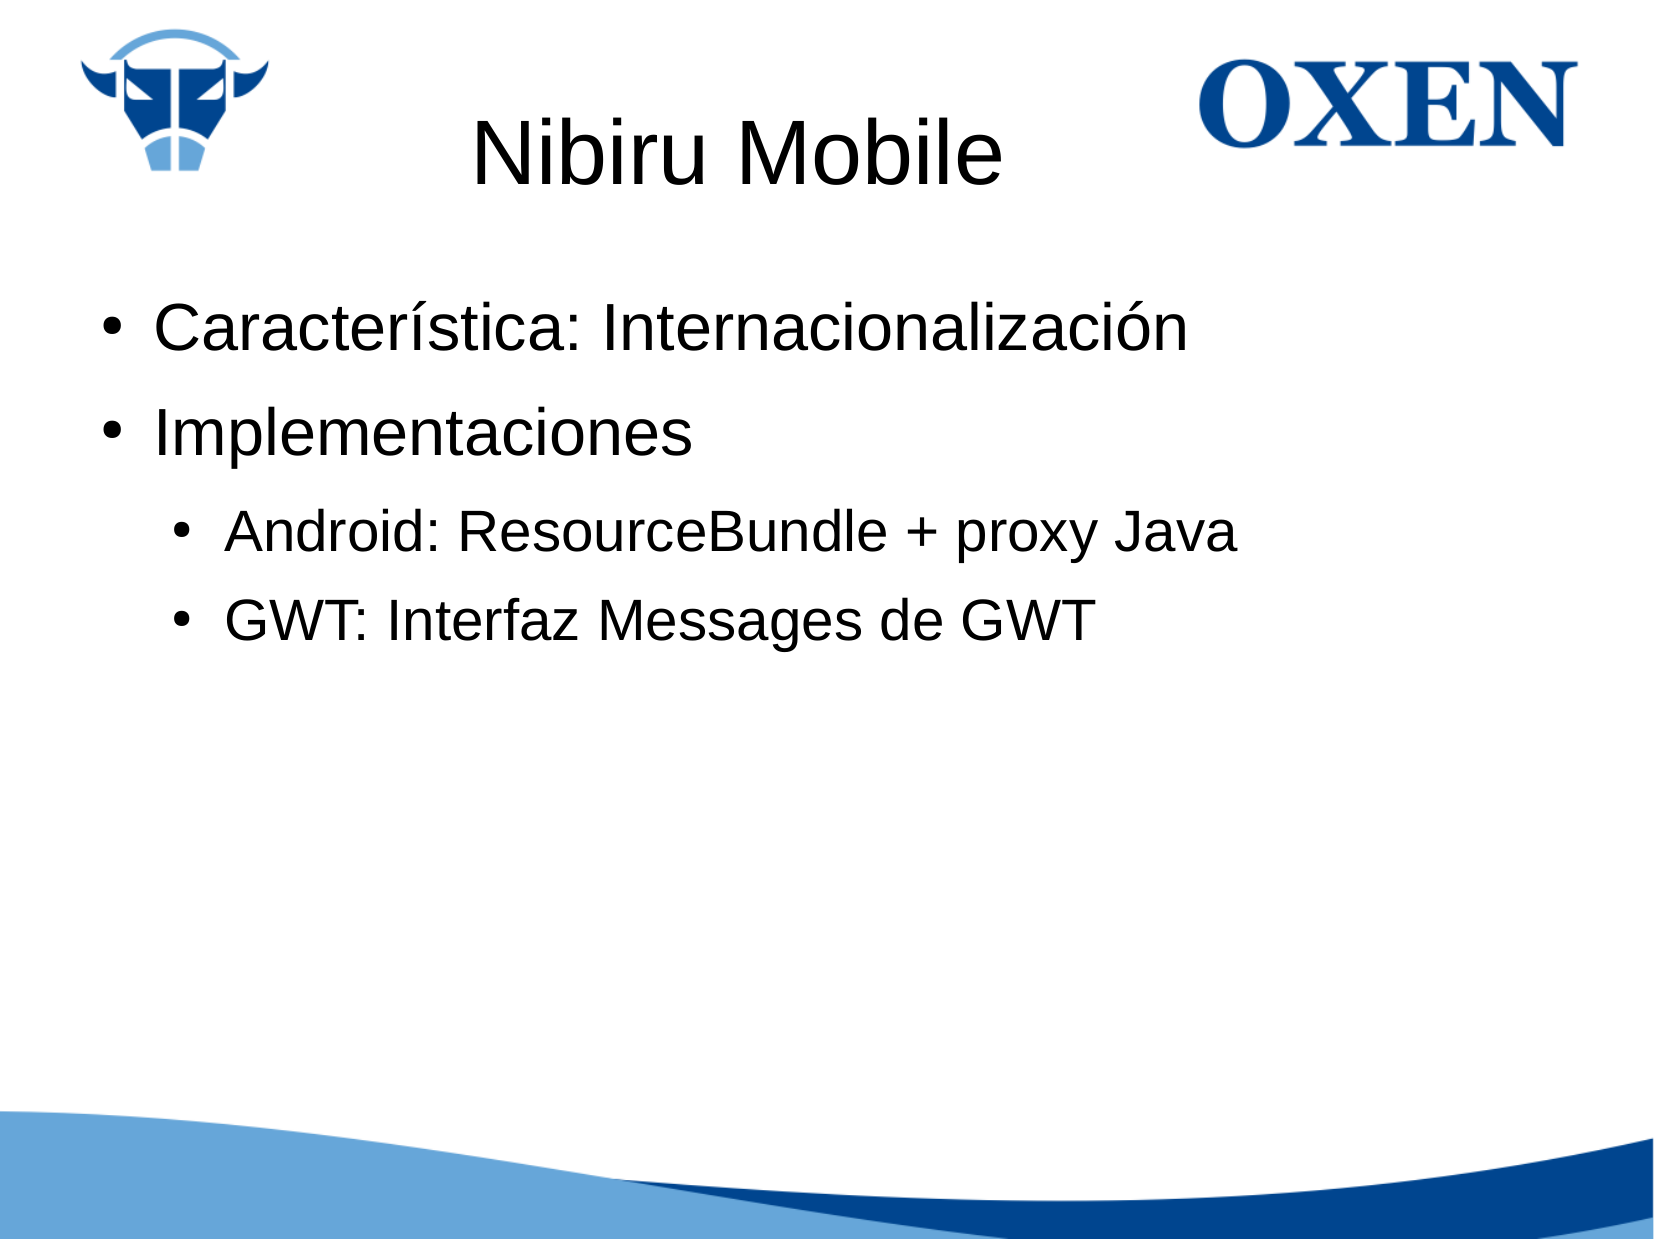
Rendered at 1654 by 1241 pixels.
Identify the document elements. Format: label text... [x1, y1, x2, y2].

picture [0, 1104, 1654, 1239]
picture [5, 11, 1654, 195]
title Nibiru Mobile [265, 49, 1211, 257]
list Característica: Internacionalización Implementaciones Android: ResourceBundle + proxy Java GWT: Interfaz Messages de GWT [82, 290, 1571, 1010]
